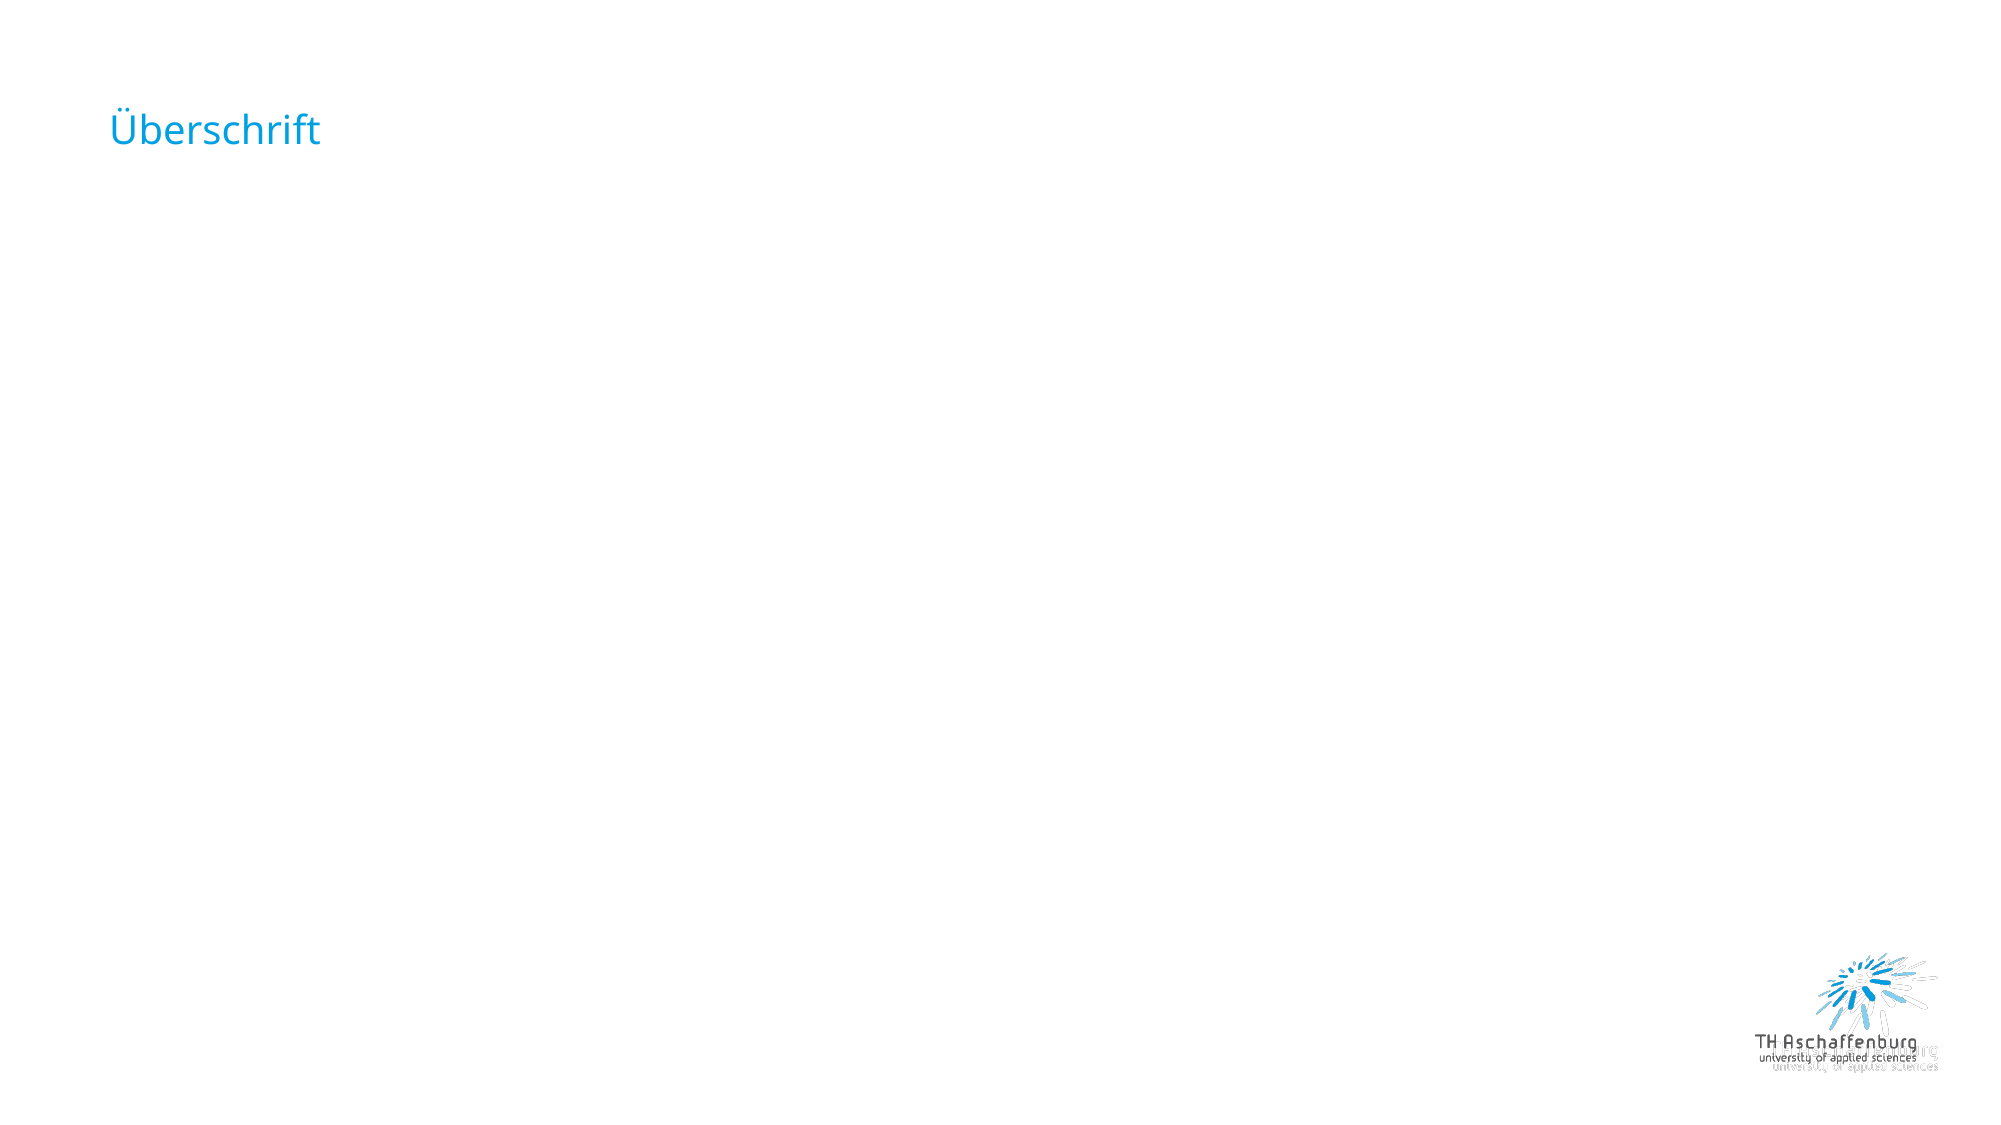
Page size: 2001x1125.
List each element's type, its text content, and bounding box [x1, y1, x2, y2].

title Überschrift [94, 94, 1820, 165]
picture [1755, 953, 1938, 1073]
